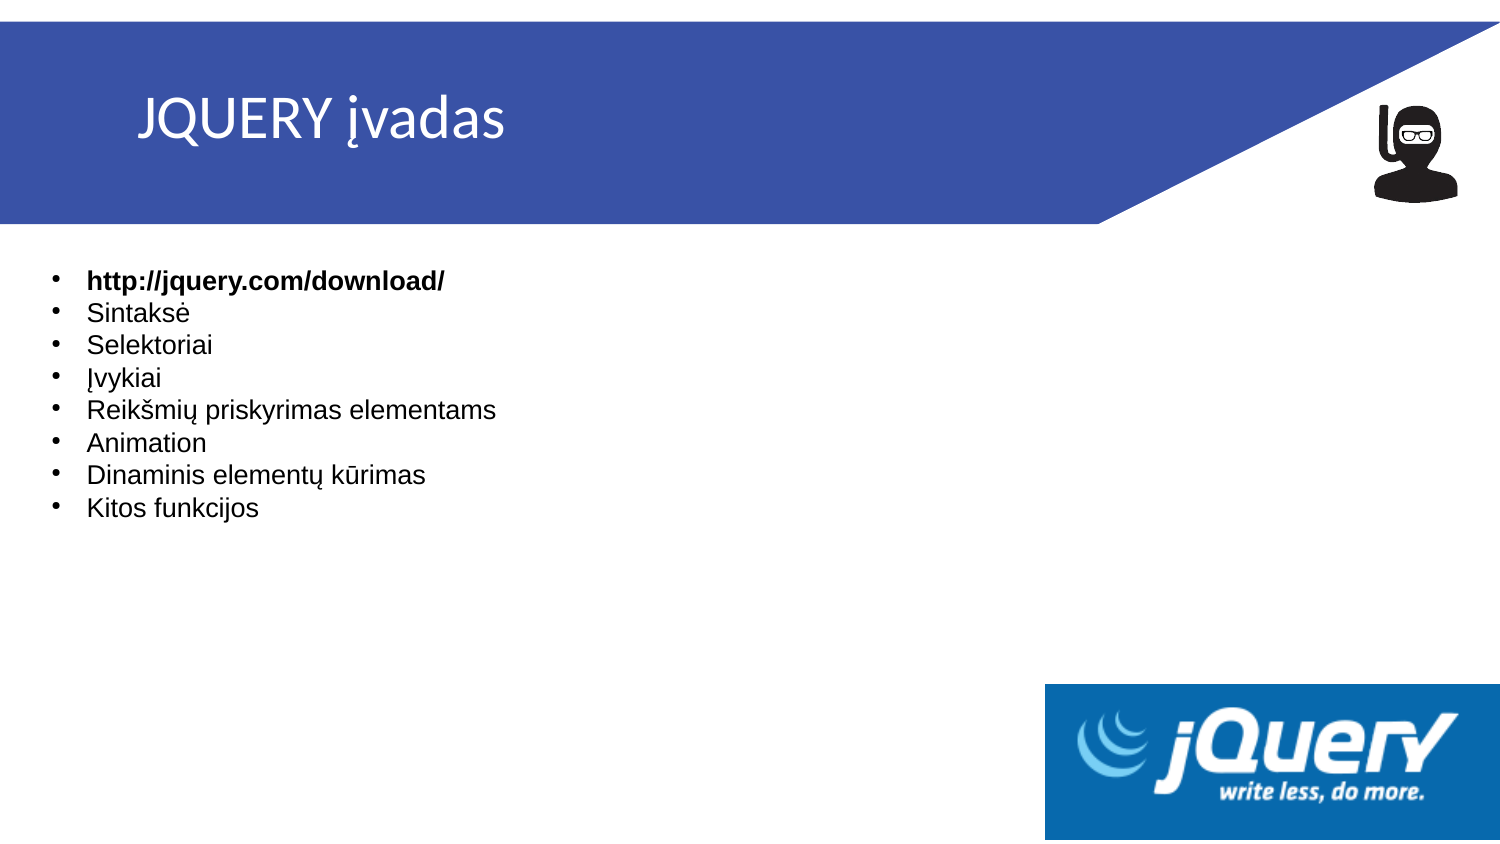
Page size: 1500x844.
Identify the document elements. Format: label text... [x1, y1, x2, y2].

title JQUERY įvadas [122, 72, 1326, 167]
text_box http://jquery.com/download/ Sintaksė Selektoriai Įvykiai Reikšmių priskyrimas elementams Animation Dinaminis elementų kūrimas Kitos funkcijos [36, 247, 1389, 789]
picture [1045, 684, 1500, 840]
picture [1326, 72, 1500, 211]
text_box [1404, 23, 1500, 72]
text_box [1096, 111, 1500, 227]
